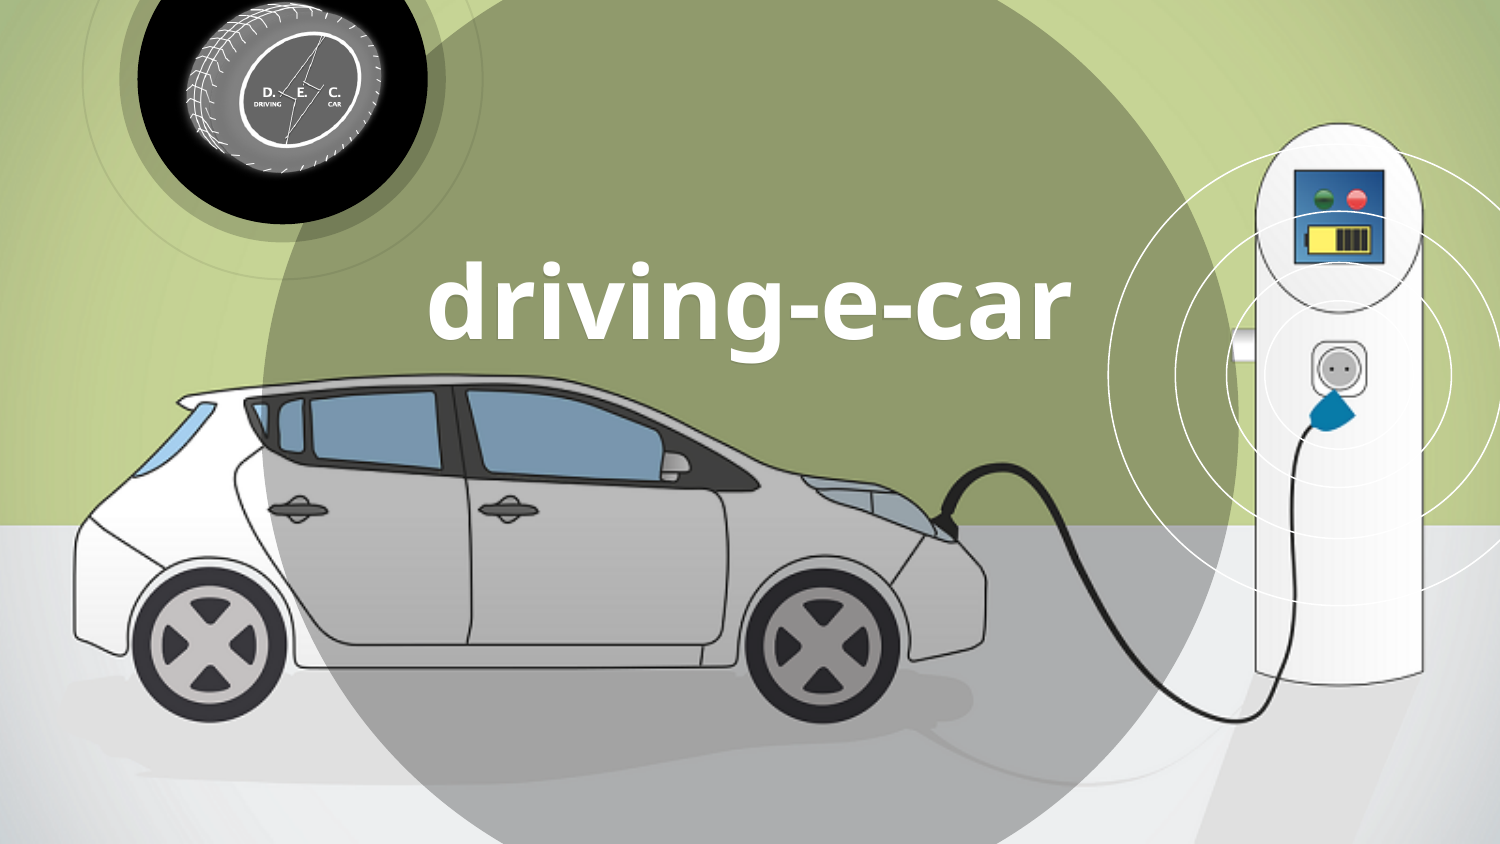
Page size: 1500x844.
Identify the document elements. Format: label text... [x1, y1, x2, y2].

picture [1110, 145, 1500, 604]
picture [1177, 213, 1500, 537]
title driving-e-car [362, 203, 1138, 394]
picture [0, 0, 1500, 844]
